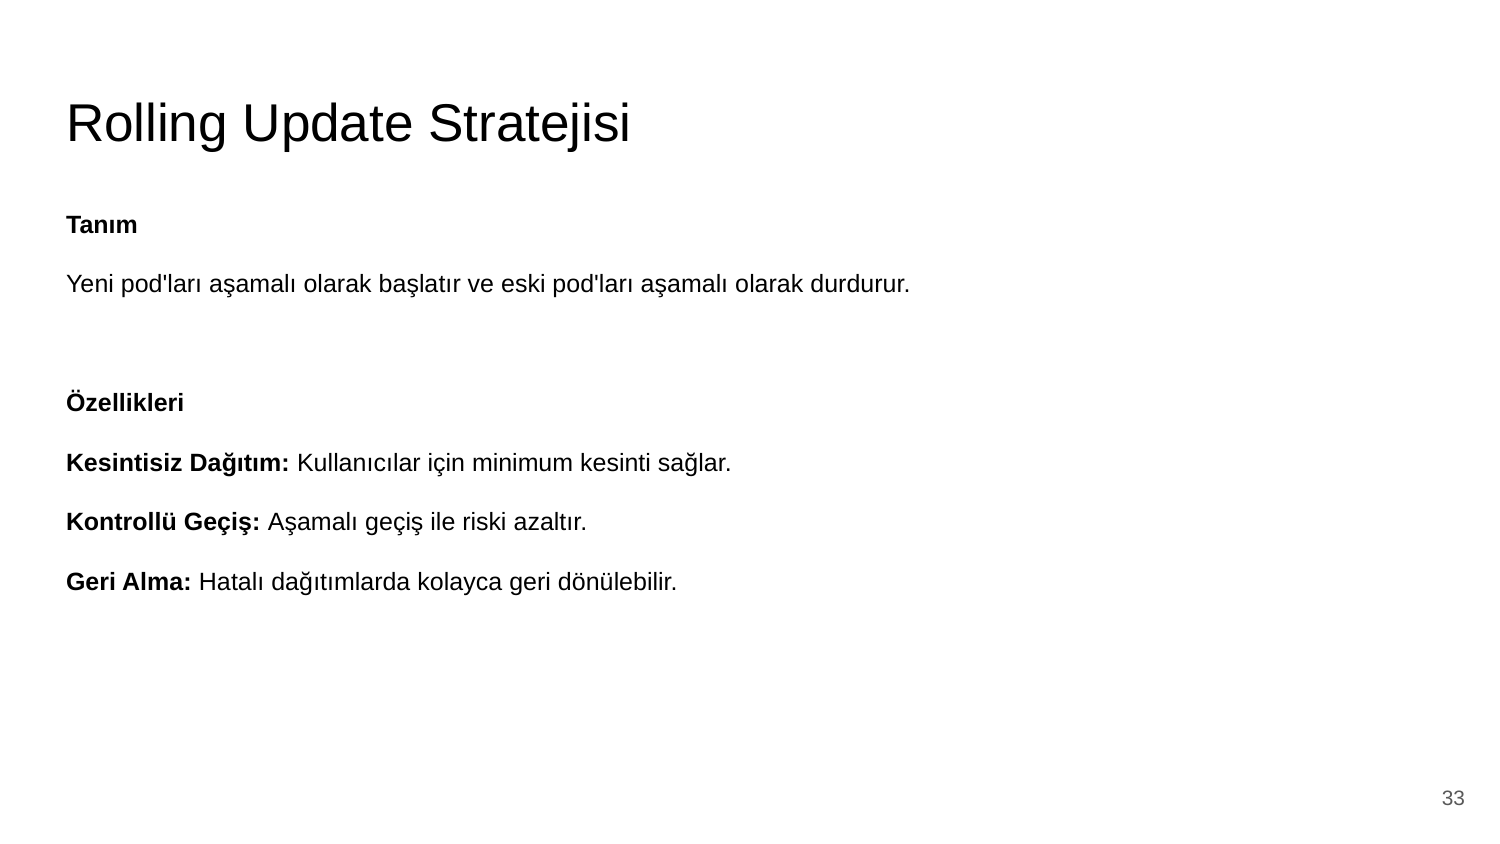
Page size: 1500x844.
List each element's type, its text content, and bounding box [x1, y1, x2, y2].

slide_number <number> [1389, 764, 1480, 830]
title Rolling Update Stratejisi [51, 72, 1449, 167]
list Tanım Yeni pod'ları aşamalı olarak başlatır ve eski pod'ları aşamalı olarak durdurur. Özellikleri Kesintisiz Dağıtım: Kullanıcılar için minimum kesinti sağlar. Kontrollü Geçiş: Aşamalı geçiş ile riski azaltır. Geri Alma: Hatalı dağıtımlarda kolayca geri dönülebilir. [51, 189, 1449, 750]
